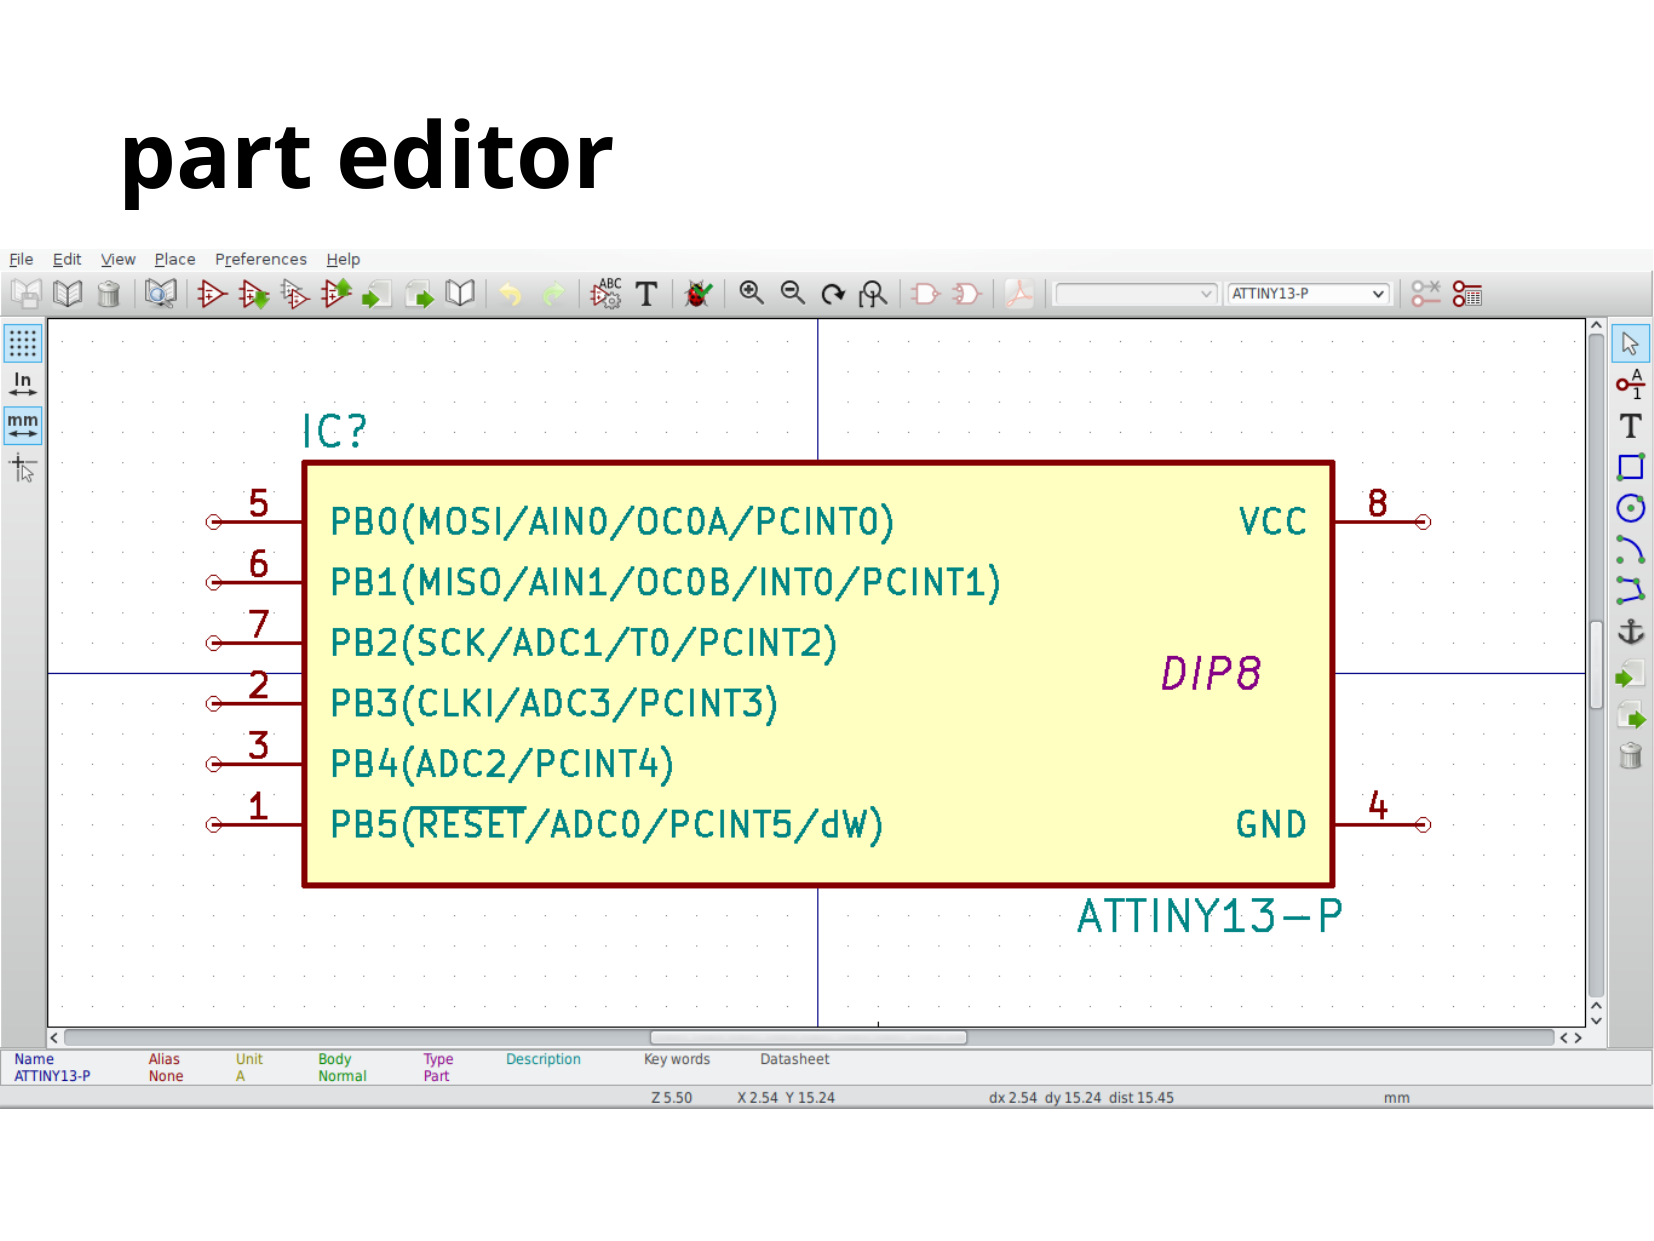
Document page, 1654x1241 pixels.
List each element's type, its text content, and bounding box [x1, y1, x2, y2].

title part editor [118, 49, 1536, 249]
picture [0, 249, 1654, 1109]
